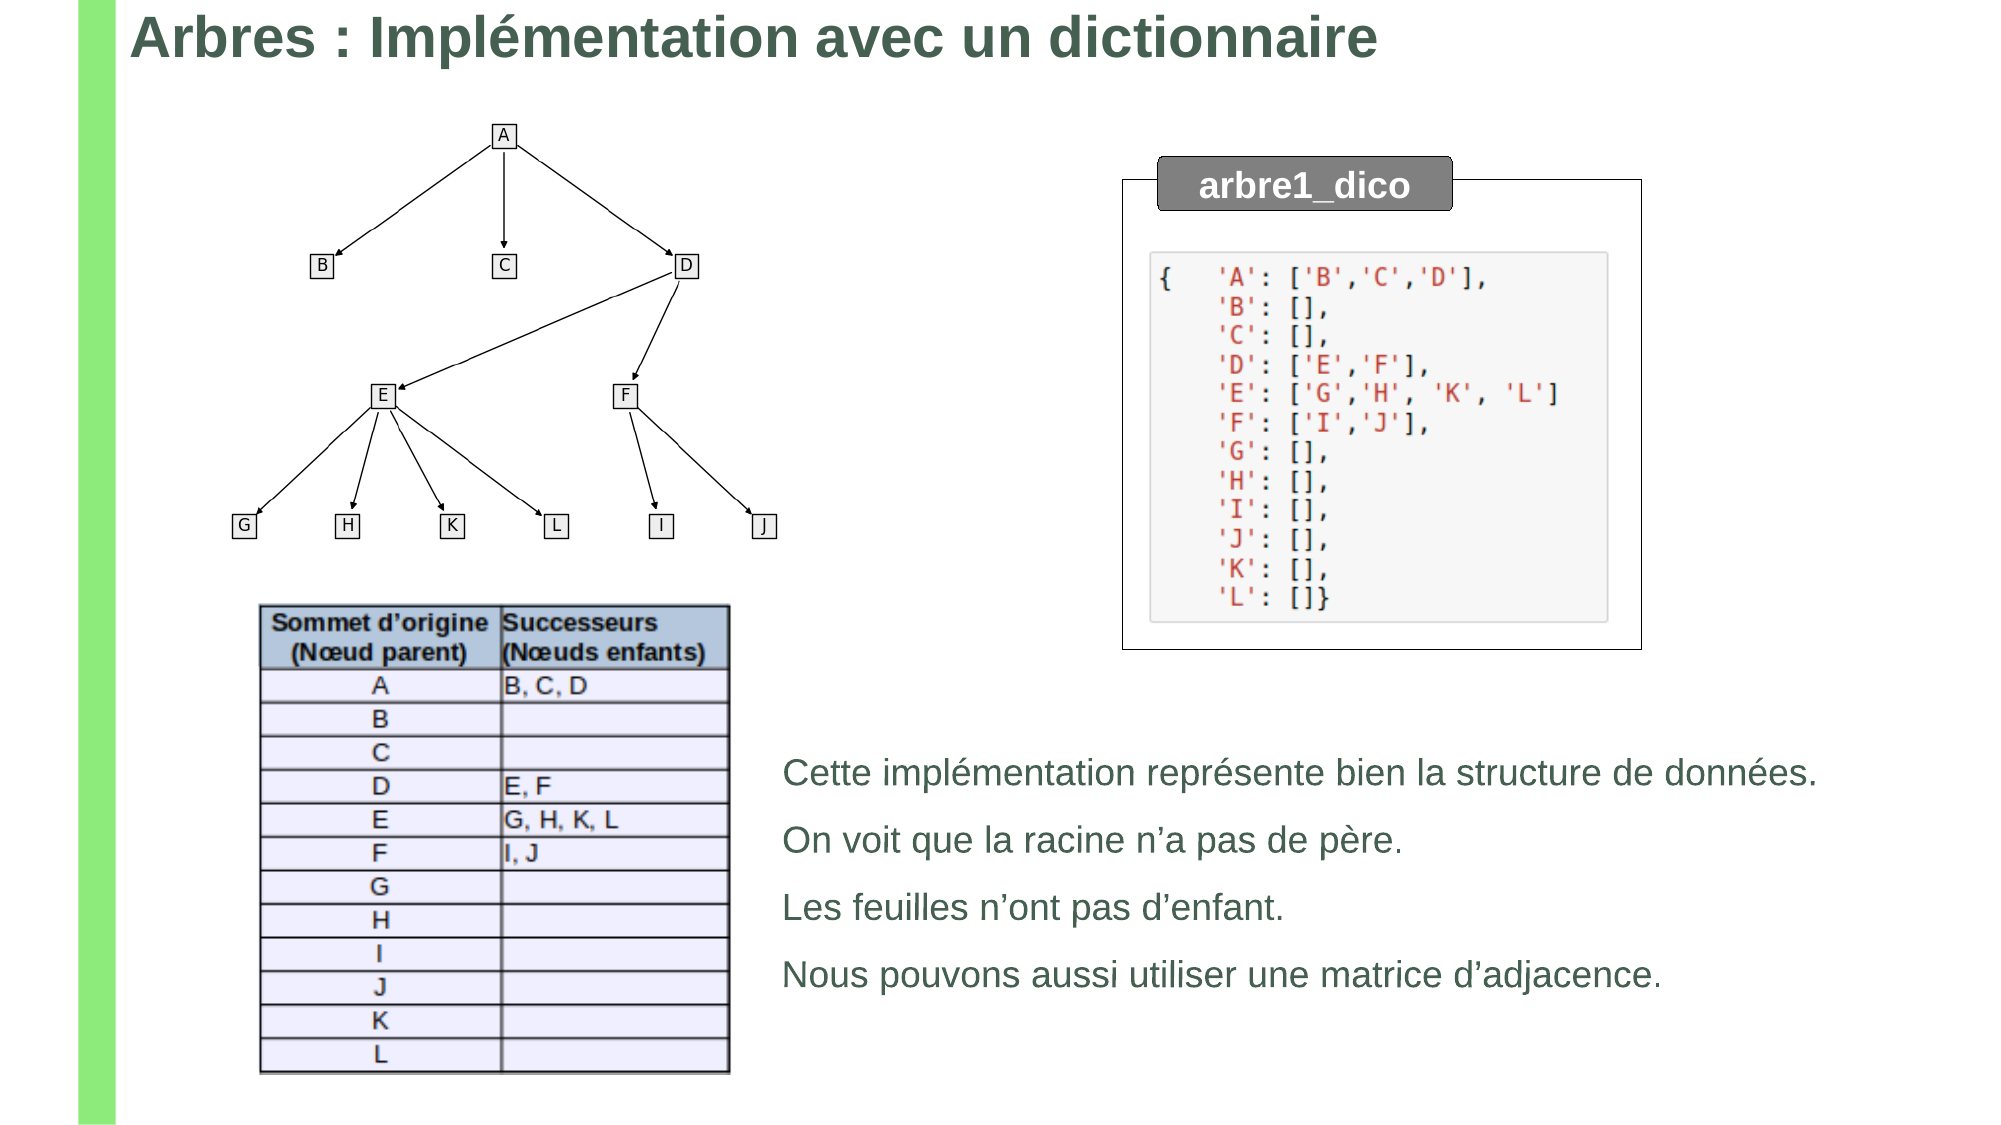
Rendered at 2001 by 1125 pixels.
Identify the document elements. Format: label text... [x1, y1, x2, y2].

picture [258, 602, 733, 1075]
text_box Cette implémentation représente bien la structure de données. On voit que la racine n’a pas de père. Les feuilles n’ont pas d’enfant. Nous pouvons aussi utiliser une matrice d’adjacence. [766, 744, 1962, 1052]
text_box Arbres : Implémentation avec un dictionnaire [114, 0, 2000, 106]
text_box arbre1_dico [1157, 156, 1453, 211]
picture [188, 94, 819, 567]
picture [1145, 247, 1615, 631]
